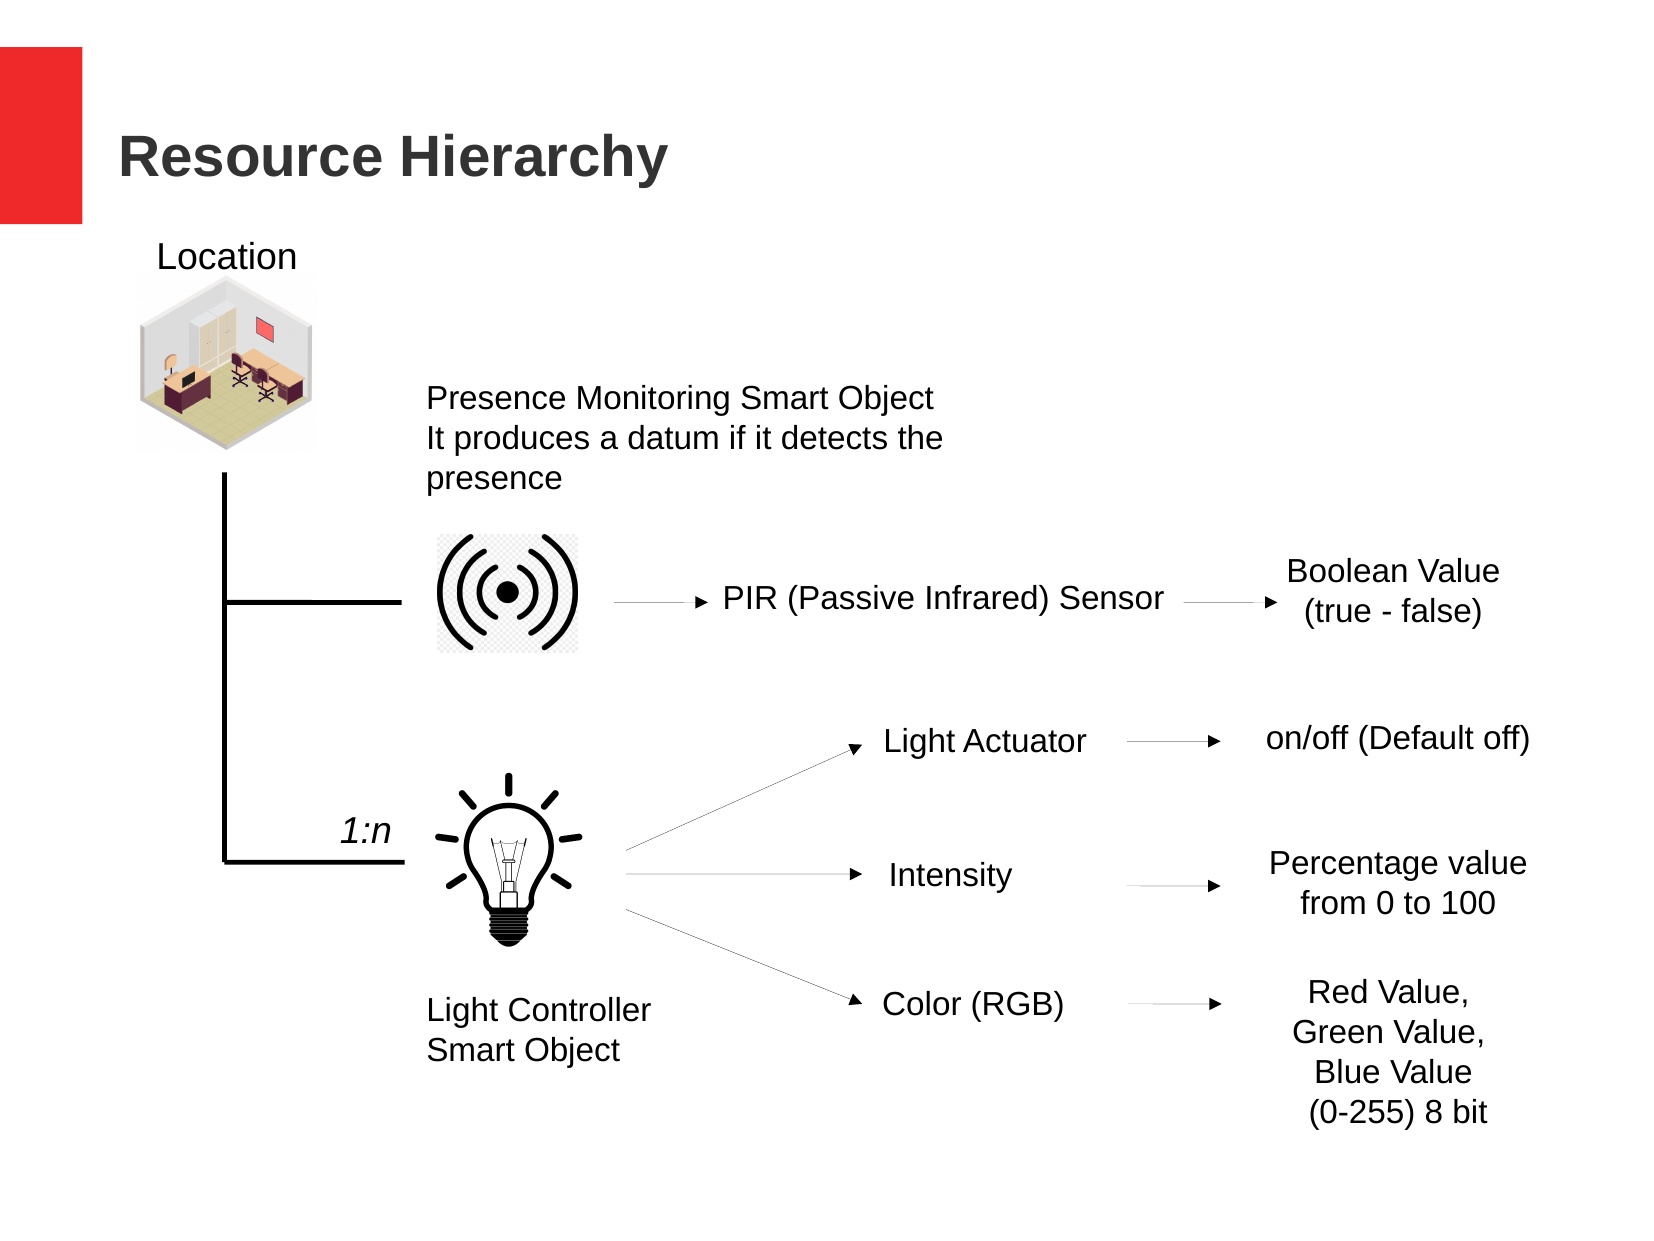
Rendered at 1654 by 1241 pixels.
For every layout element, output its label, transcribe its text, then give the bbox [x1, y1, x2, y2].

text_box on/off (Default off) [1185, 708, 1612, 766]
text_box 1:n [318, 798, 414, 863]
text_box Light Actuator [868, 712, 1140, 811]
picture [404, 755, 613, 964]
text_box Intensity [873, 845, 1122, 945]
text_box Location [141, 224, 437, 282]
text_box Boolean Value (true - false) [1216, 541, 1571, 641]
picture [437, 594, 578, 654]
text_box Percentage value from 0 to 100 [1220, 833, 1577, 975]
text_box Color (RGB) [867, 975, 1116, 1074]
text_box Light Controller Smart Object [411, 980, 683, 1206]
text_box Resource Hierarchy [118, 49, 1571, 257]
picture [135, 271, 317, 453]
text_box Red Value, Green Value, Blue Value (0-255) 8 bit [1236, 963, 1551, 1062]
text_box Presence Monitoring Smart Object It produces a datum if it detects the presence [411, 369, 1003, 594]
text_box PIR (Passive Infrared) Sensor [707, 568, 1184, 668]
